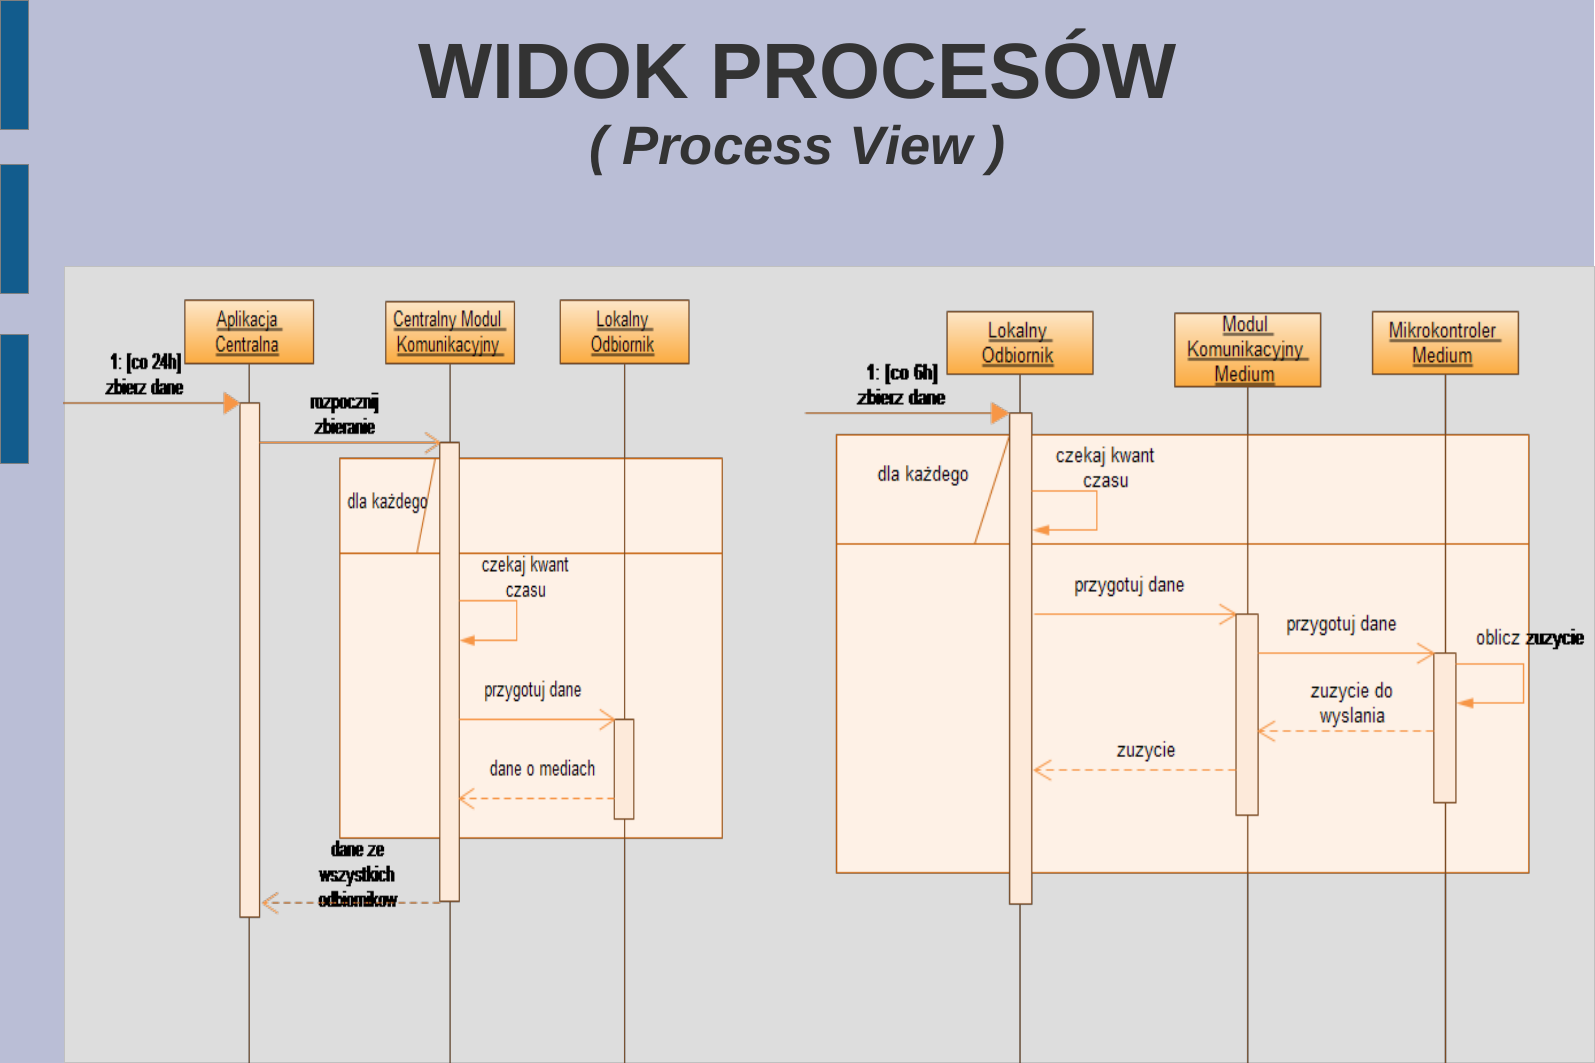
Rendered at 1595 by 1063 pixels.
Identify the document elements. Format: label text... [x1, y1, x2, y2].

title WIDOK PROCESÓW ( Process View ) [117, 13, 1479, 191]
picture [63, 262, 1585, 1063]
